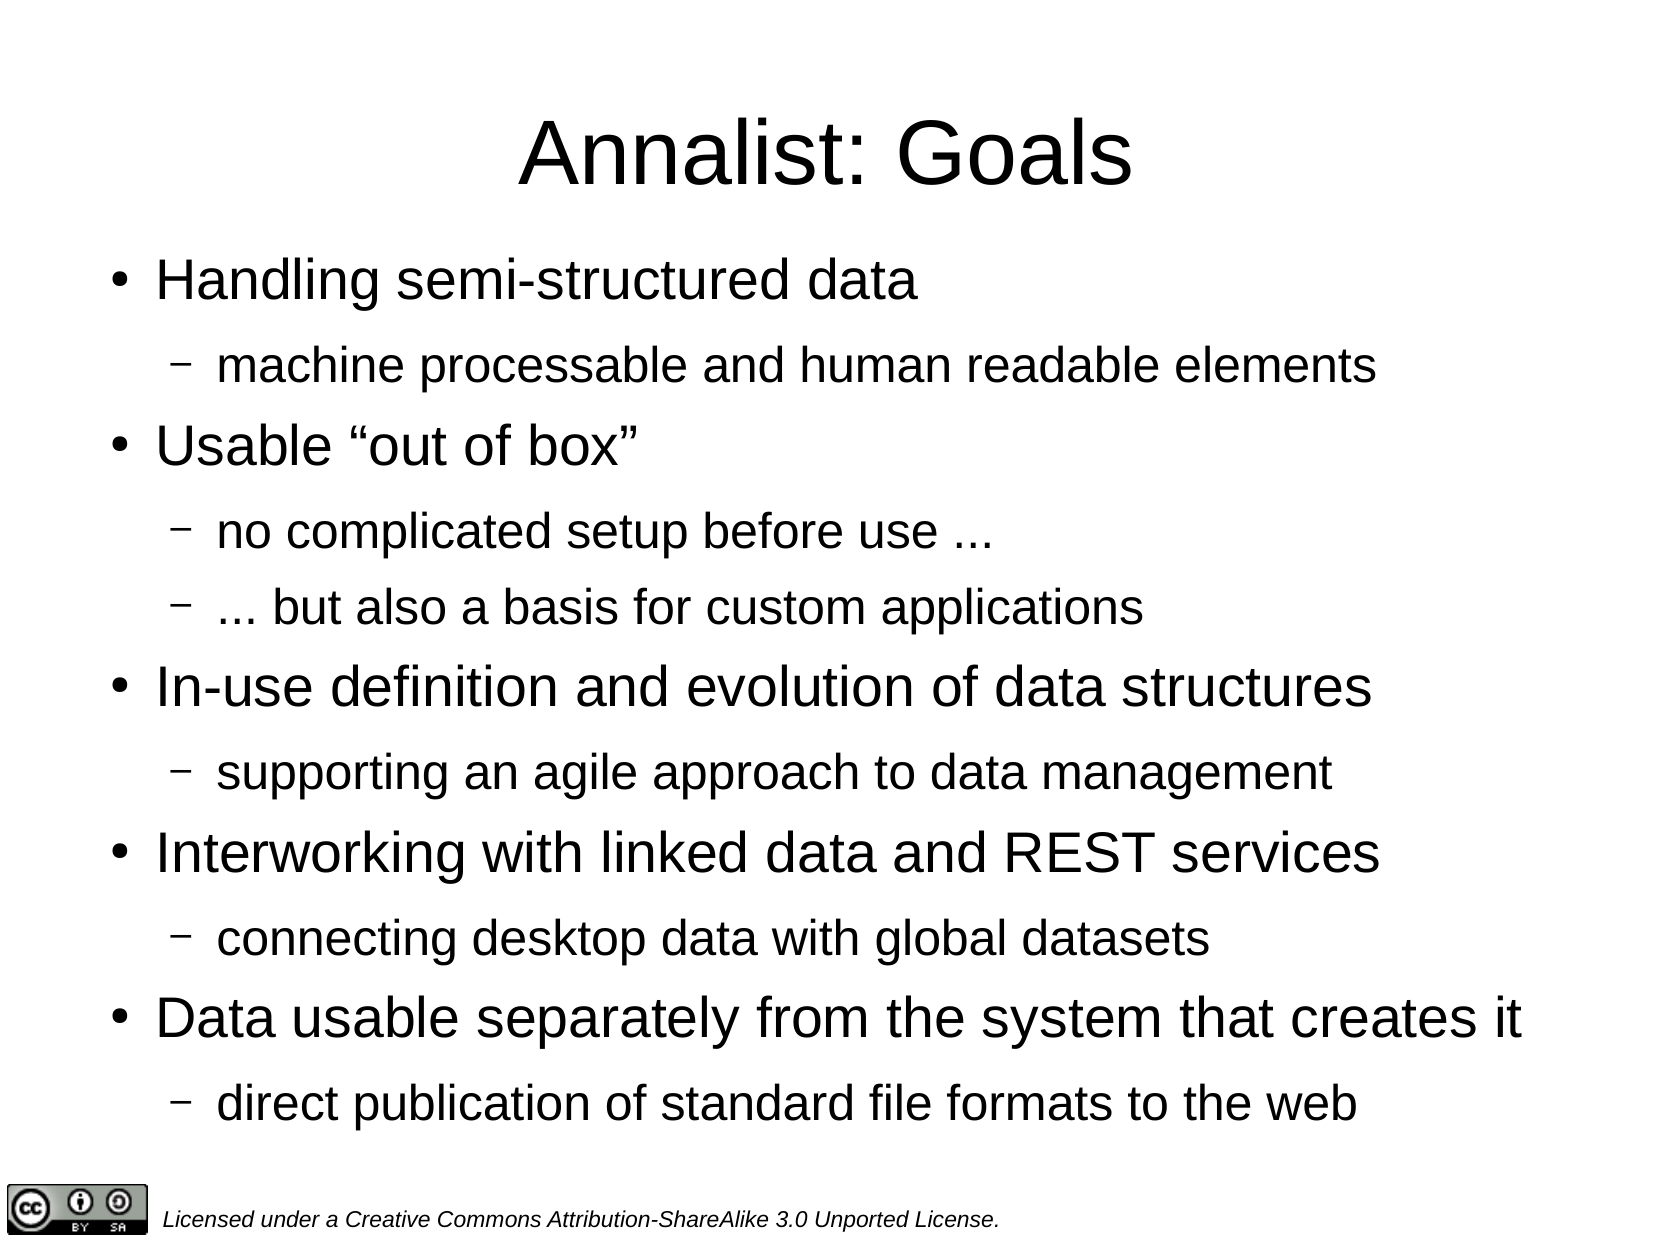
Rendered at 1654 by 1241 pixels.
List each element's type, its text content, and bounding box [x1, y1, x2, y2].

title Annalist: Goals [82, 49, 1571, 257]
list Handling semi-structured data machine processable and human readable elements Usable “out of box” no complicated setup before use ... ... but also a basis for custom applications In-use definition and evolution of data structures supporting an agile approach to data management Interworking with linked data and REST services connecting desktop data with global datasets Data usable separately from the system that creates it direct publication of standard file formats to the web [94, 248, 1550, 1146]
picture [7, 1184, 148, 1235]
